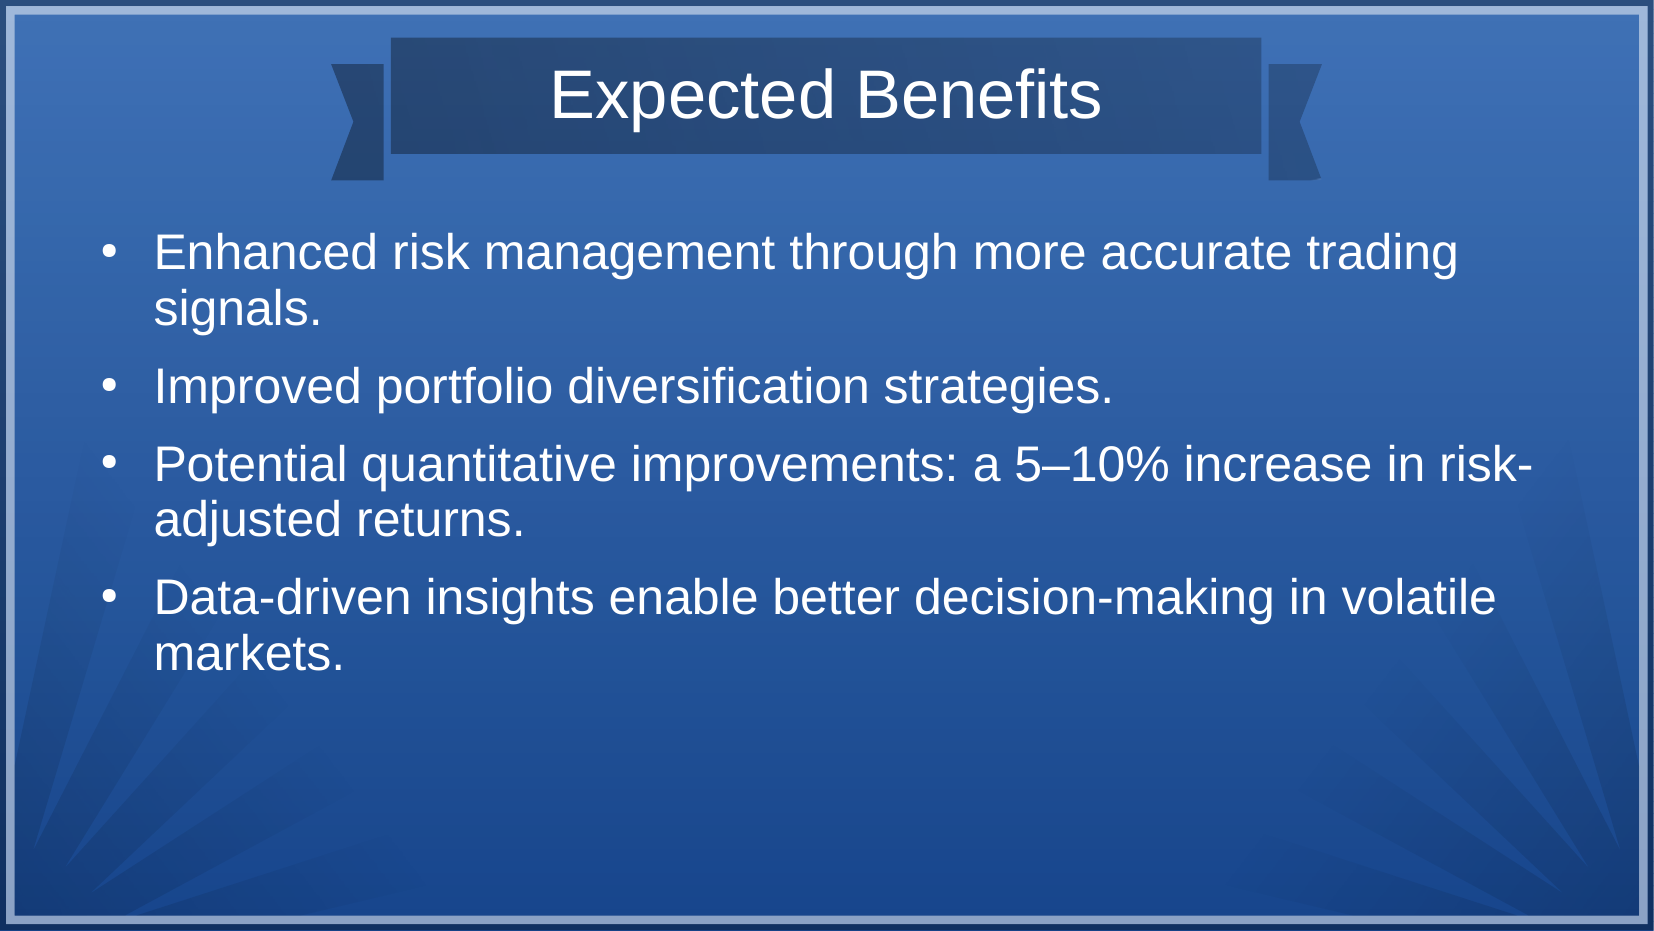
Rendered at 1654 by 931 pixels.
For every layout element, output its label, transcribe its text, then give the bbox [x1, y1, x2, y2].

title Expected Benefits [389, 35, 1264, 154]
list Enhanced risk management through more accurate trading signals. Improved portfolio diversification strategies. Potential quantitative improvements: a 5–10% increase in risk-adjusted returns. Data-driven insights enable better decision-making in volatile markets. [82, 224, 1571, 848]
